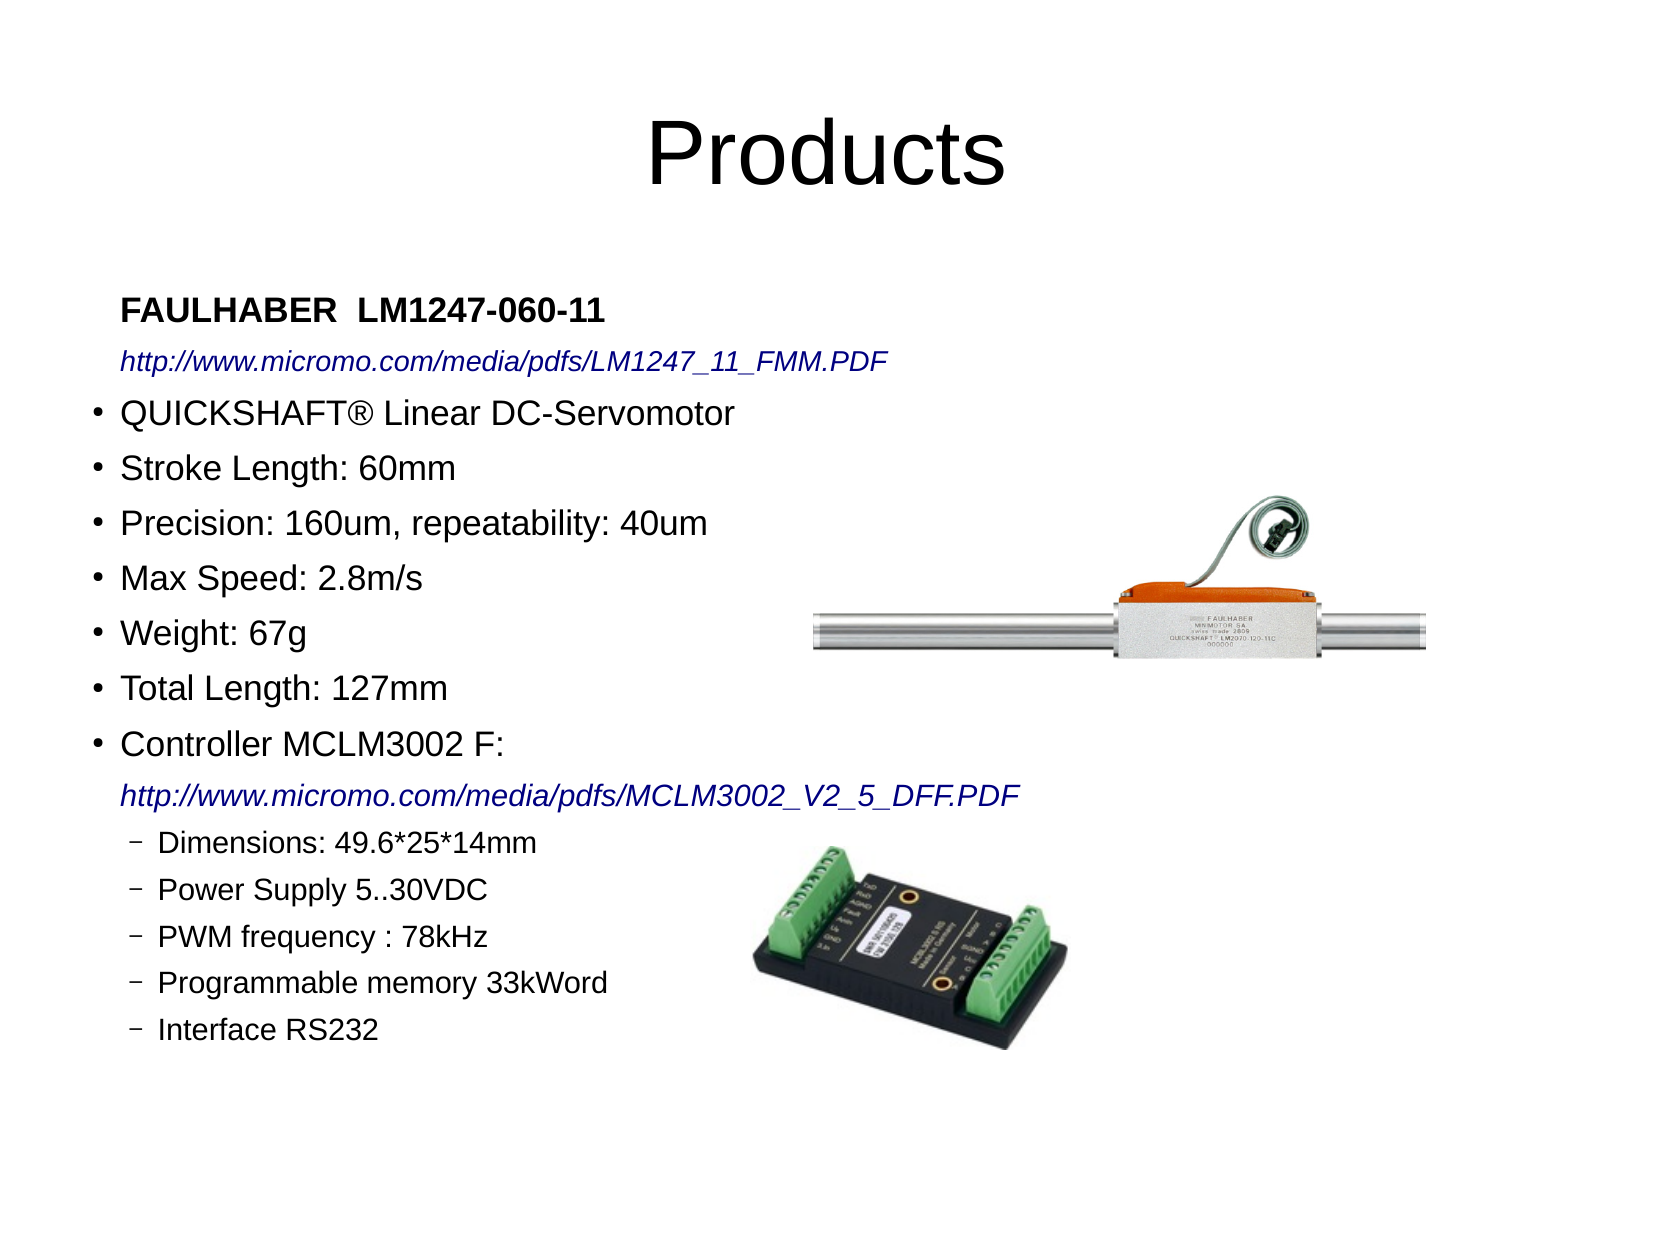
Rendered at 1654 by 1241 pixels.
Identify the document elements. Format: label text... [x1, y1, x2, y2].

list FAULHABER LM1247-060-11 http://www.micromo.com/media/pdfs/LM1247_11_FMM.PDF QUICKSHAFT® Linear DC-Servomotor Stroke Length: 60mm Precision: 160um, repeatability: 40um Max Speed: 2.8m/s Weight: 67g Total Length: 127mm Controller MCLM3002 F: http://www.micromo.com/media/pdfs/MCLM3002_V2_5_DFF.PDF Dimensions: 49.6*25*14mm Power Supply 5..30VDC PWM frequency : 78kHz Programmable memory 33kWord Interface RS232 [82, 290, 1571, 1171]
picture [750, 846, 1071, 1051]
title Products [82, 49, 1571, 257]
